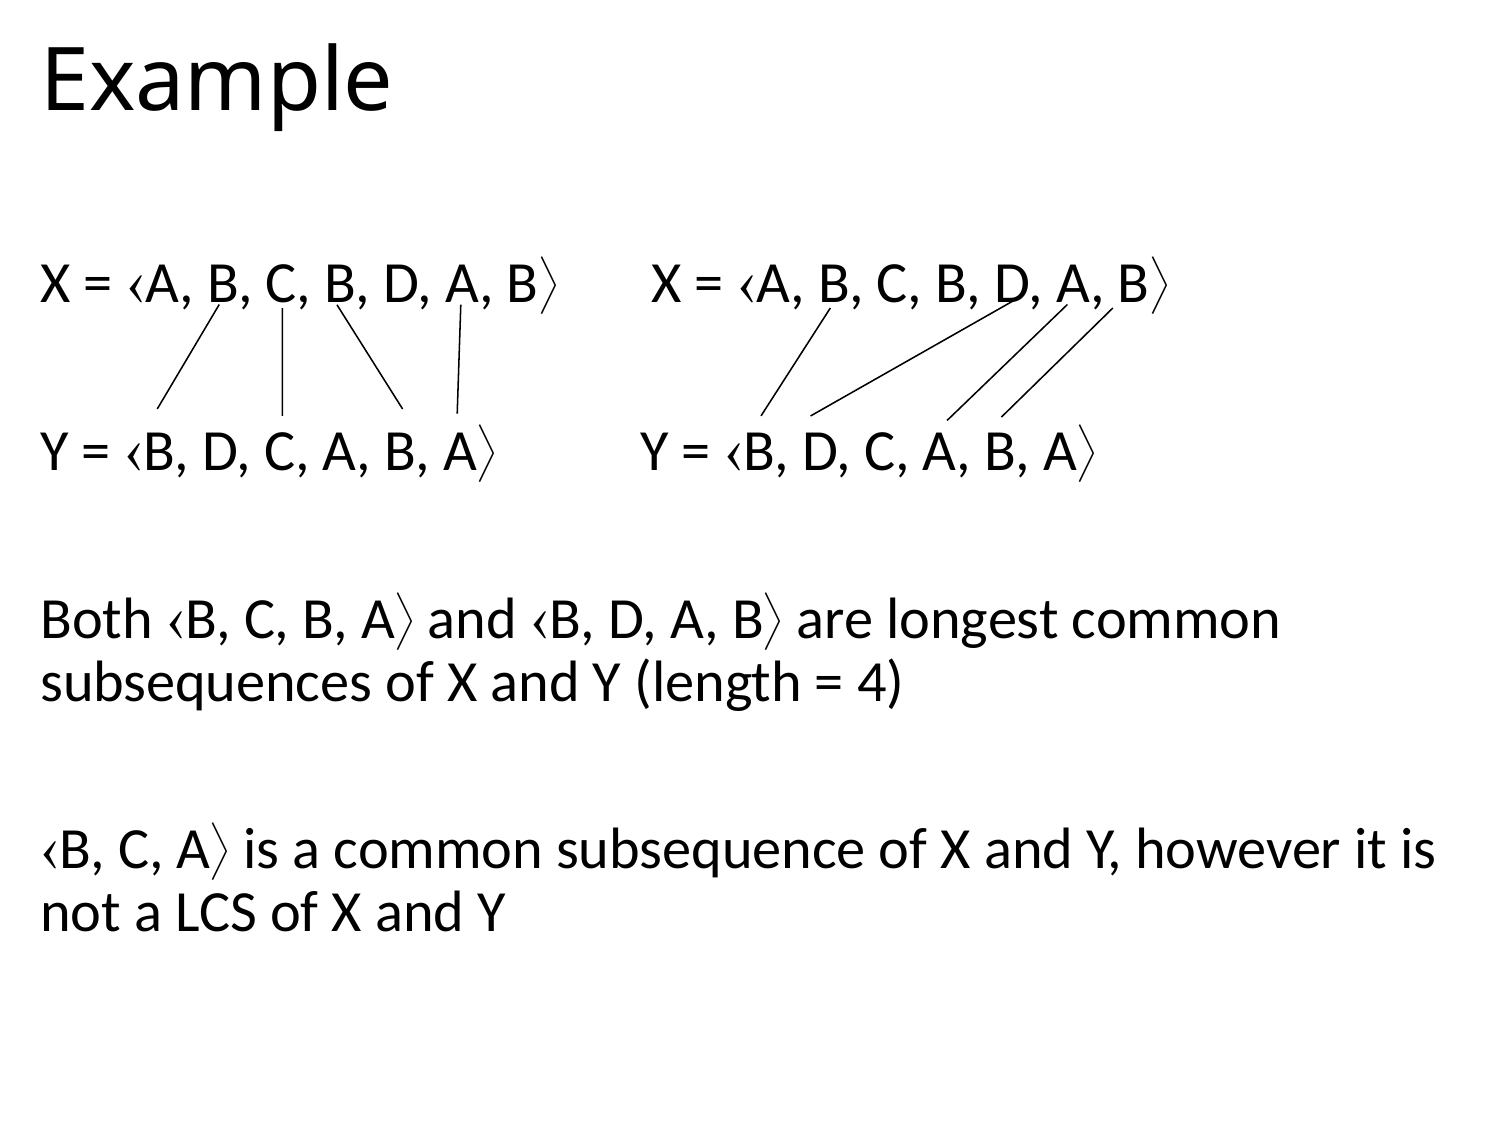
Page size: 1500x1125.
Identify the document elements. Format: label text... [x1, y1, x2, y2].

list X = A, B, C, B, D, A, B X = A, B, C, B, D, A, B Y = B, D, C, A, B, A Y = B, D, C, A, B, A Both B, C, B, A and B, D, A, B are longest common subsequences of X and Y (length = 4) B, C, A is a common subsequence of X and Y, however it is not a LCS of X and Y [25, 154, 1469, 1014]
title Example [25, 26, 1469, 138]
